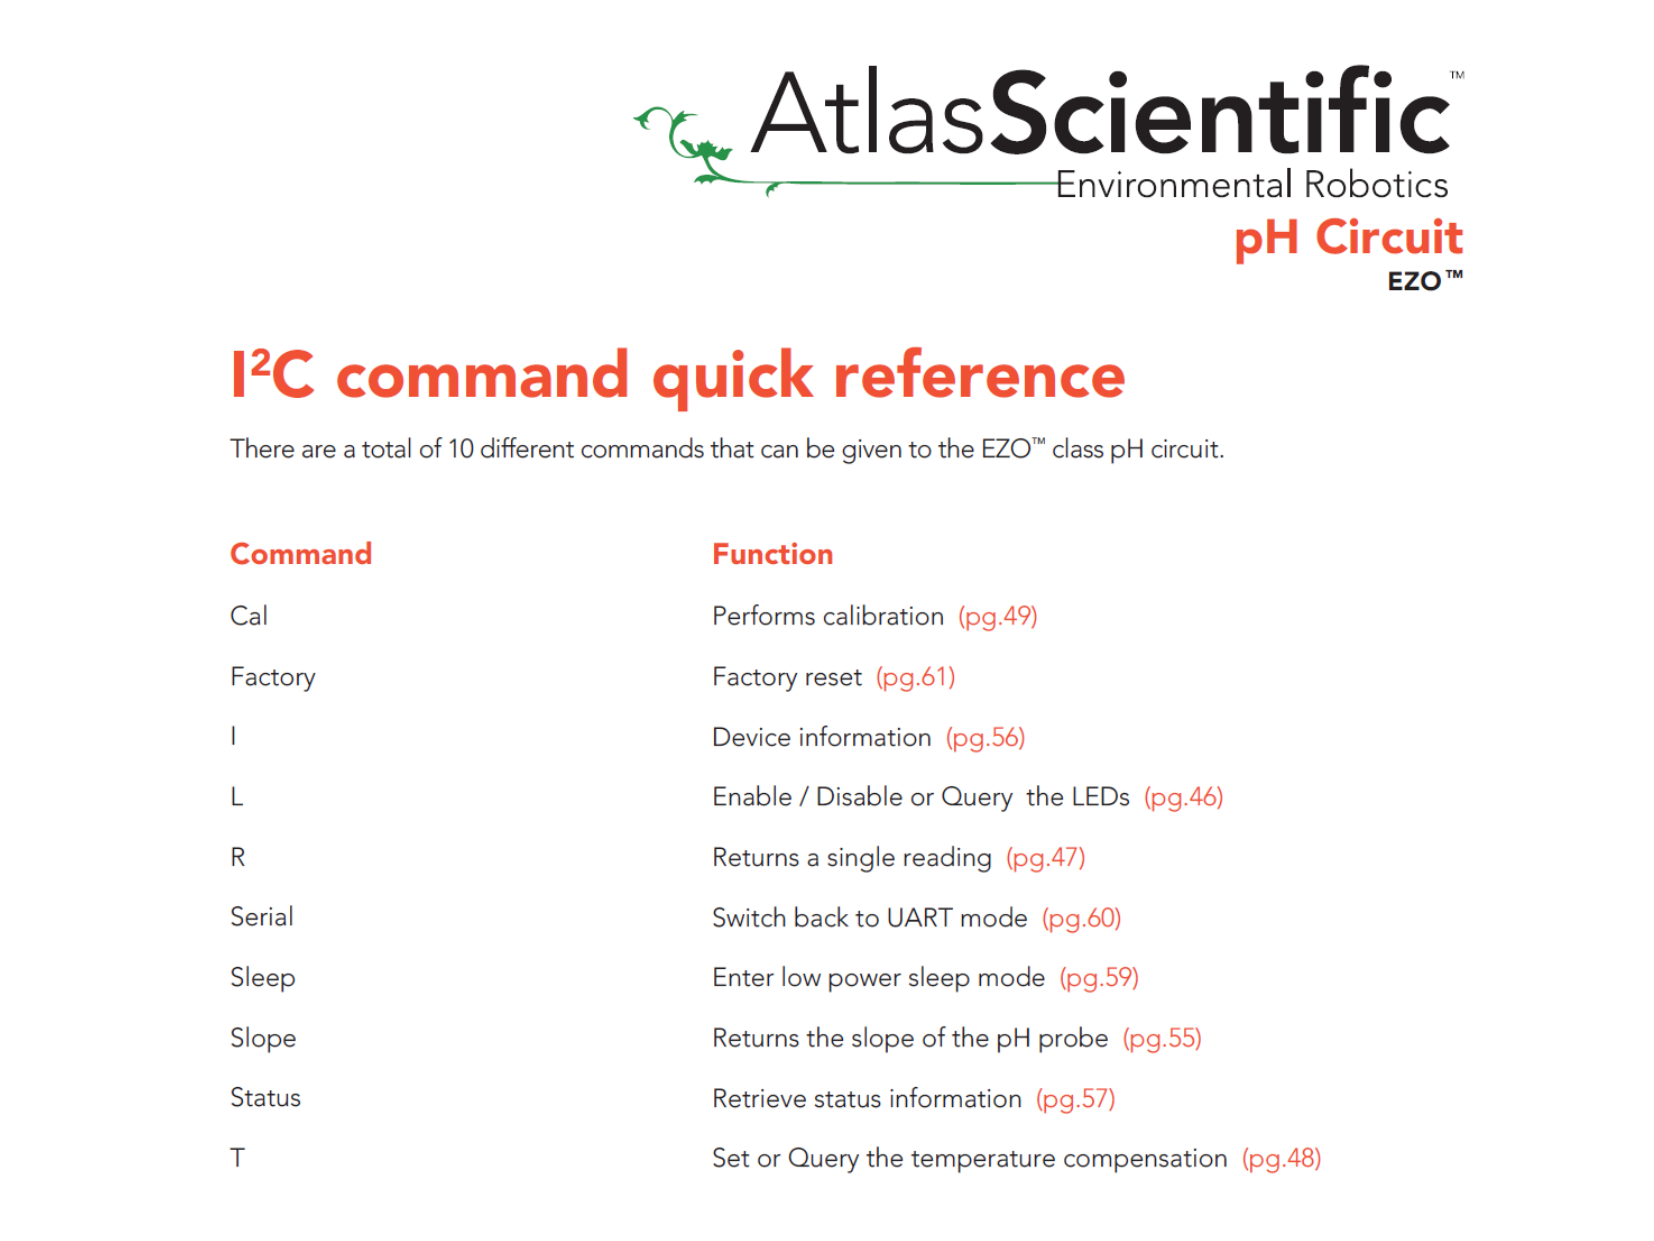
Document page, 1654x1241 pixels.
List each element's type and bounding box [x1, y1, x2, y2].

picture [206, 58, 1478, 1188]
